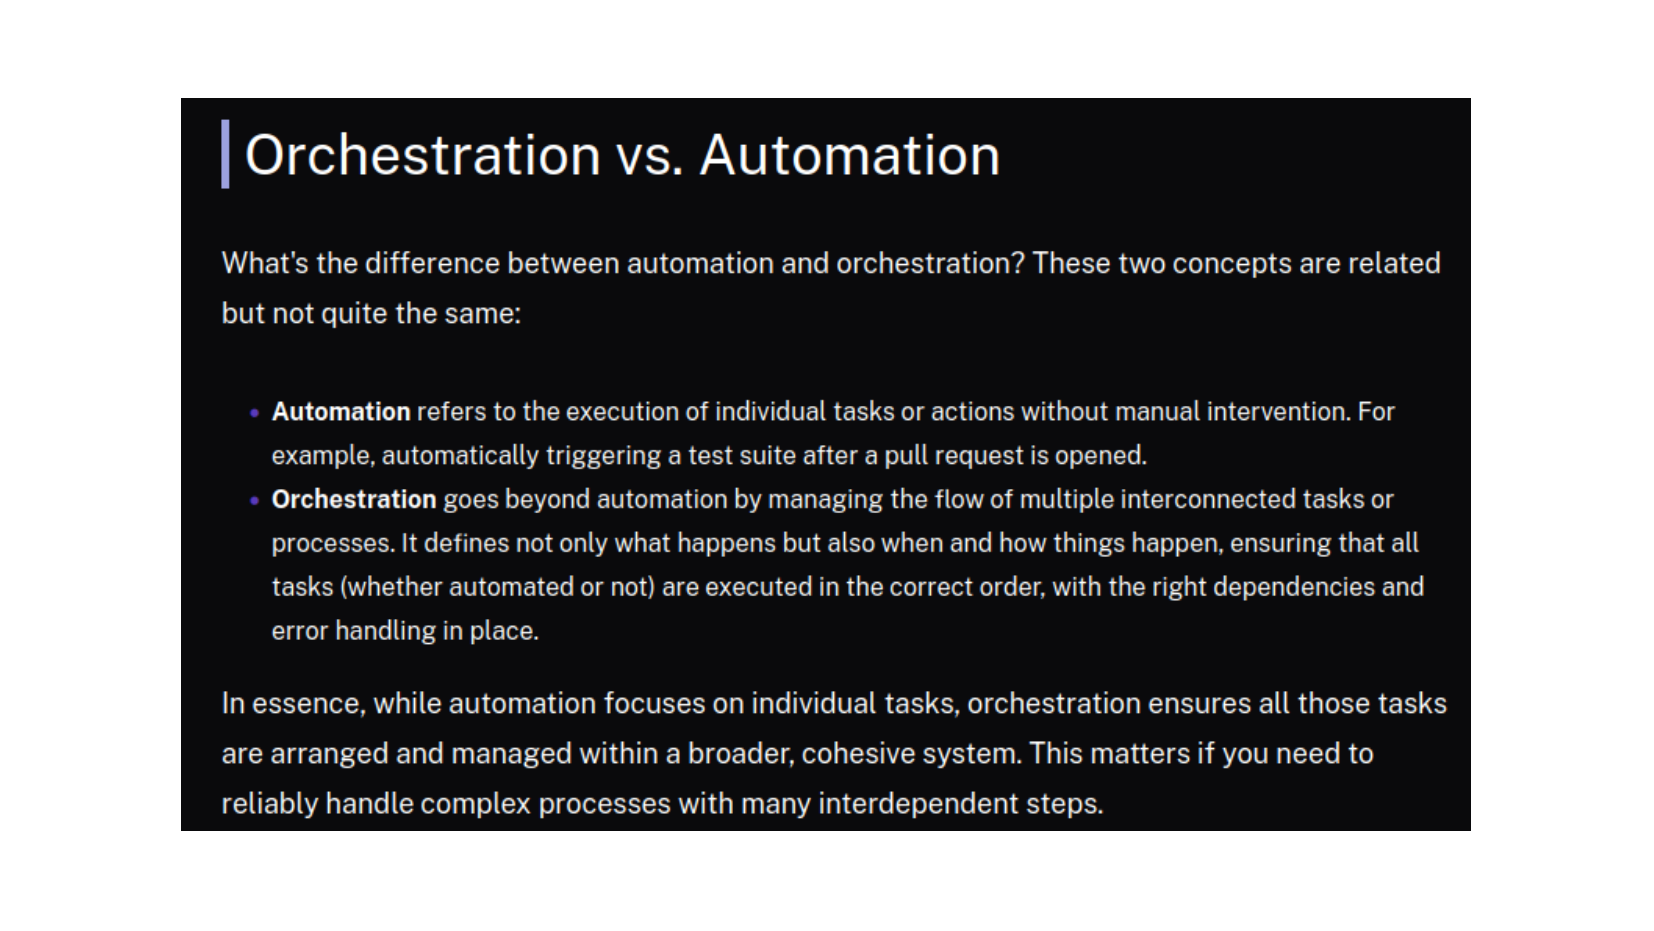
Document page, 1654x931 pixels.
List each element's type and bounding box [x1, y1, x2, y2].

picture [181, 98, 1471, 831]
